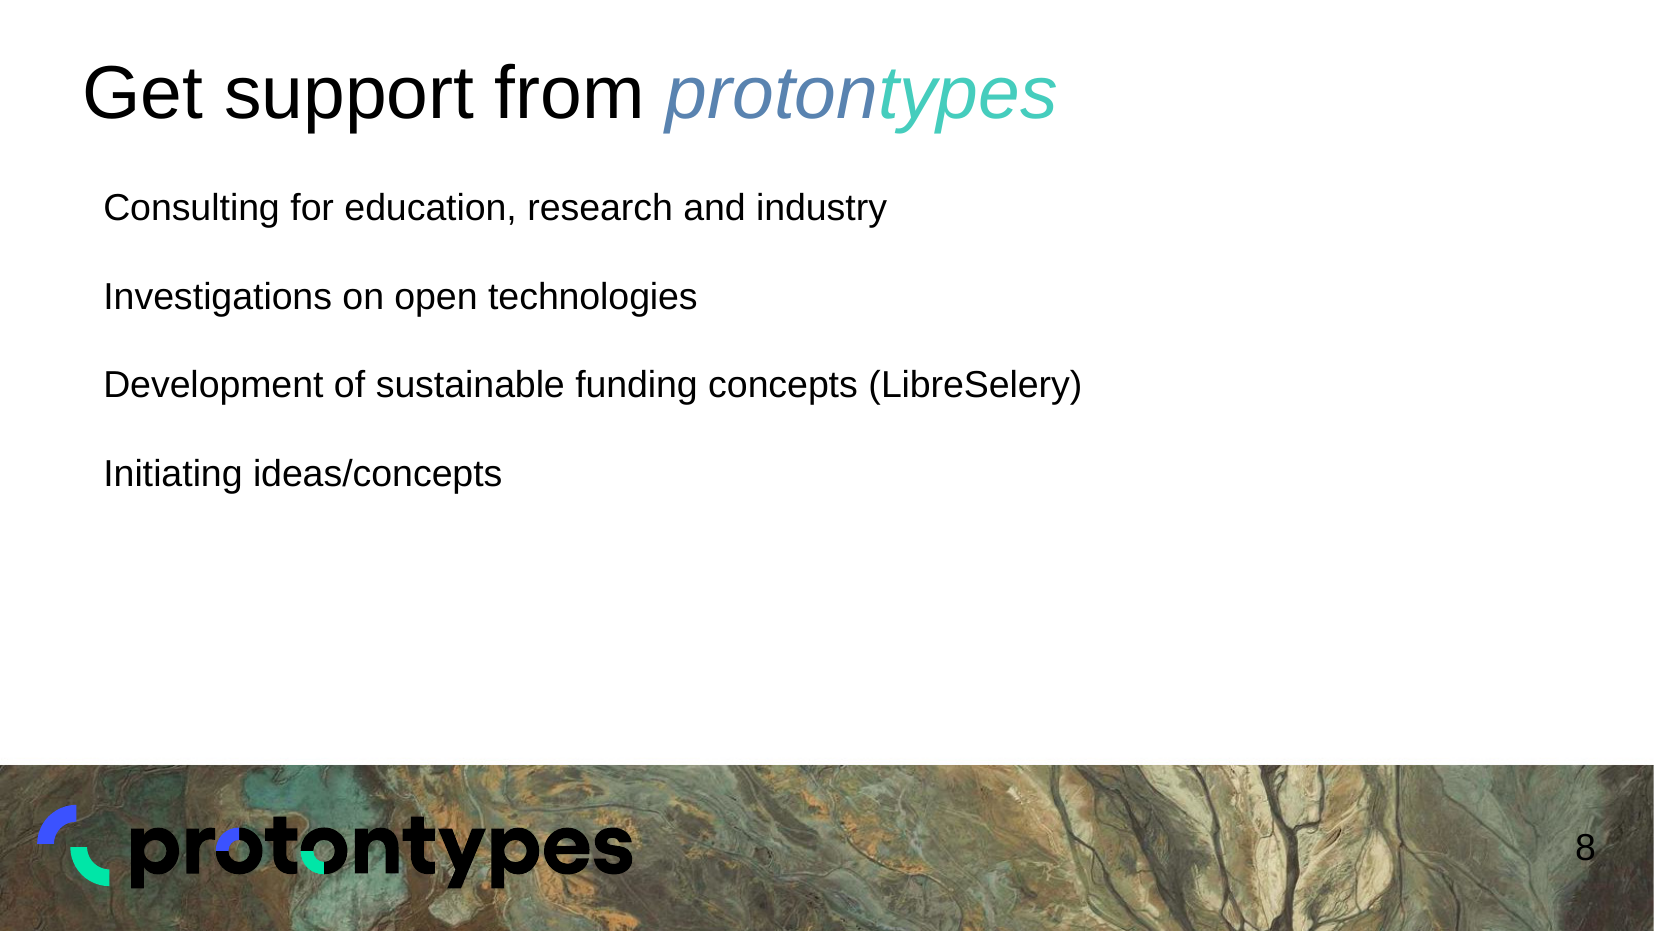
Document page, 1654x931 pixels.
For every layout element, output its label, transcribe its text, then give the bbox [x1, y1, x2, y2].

text_box Consulting for education, research and industry [88, 179, 1300, 237]
picture [0, 0, 1654, 931]
text_box Initiating ideas/concepts [88, 445, 1300, 502]
text_box Investigations on open technologies [88, 267, 1300, 325]
title Get support from protontypes [82, 37, 1571, 148]
text_box Development of sustainable funding concepts (LibreSelery) [88, 356, 1300, 414]
